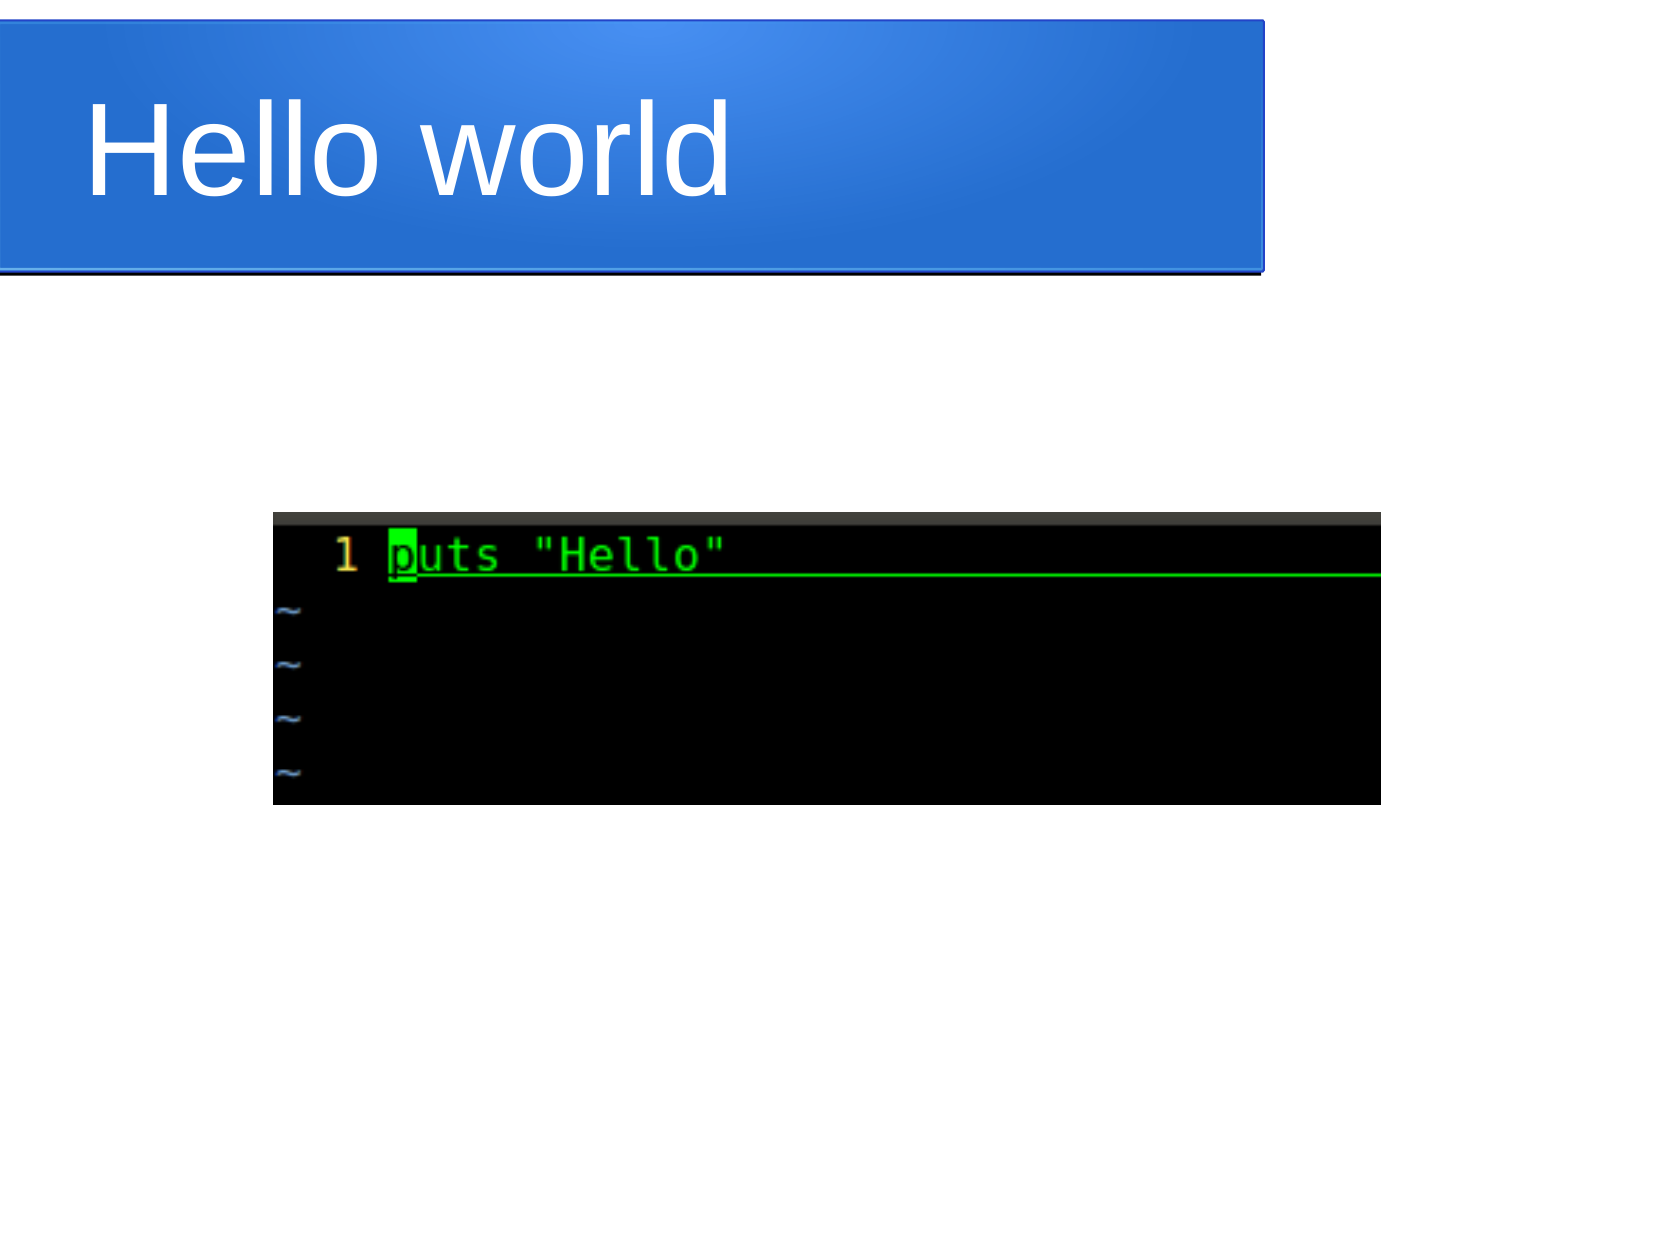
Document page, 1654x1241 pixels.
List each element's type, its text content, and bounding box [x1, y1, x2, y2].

picture [273, 512, 1381, 805]
title Hello world [82, 47, 1235, 252]
